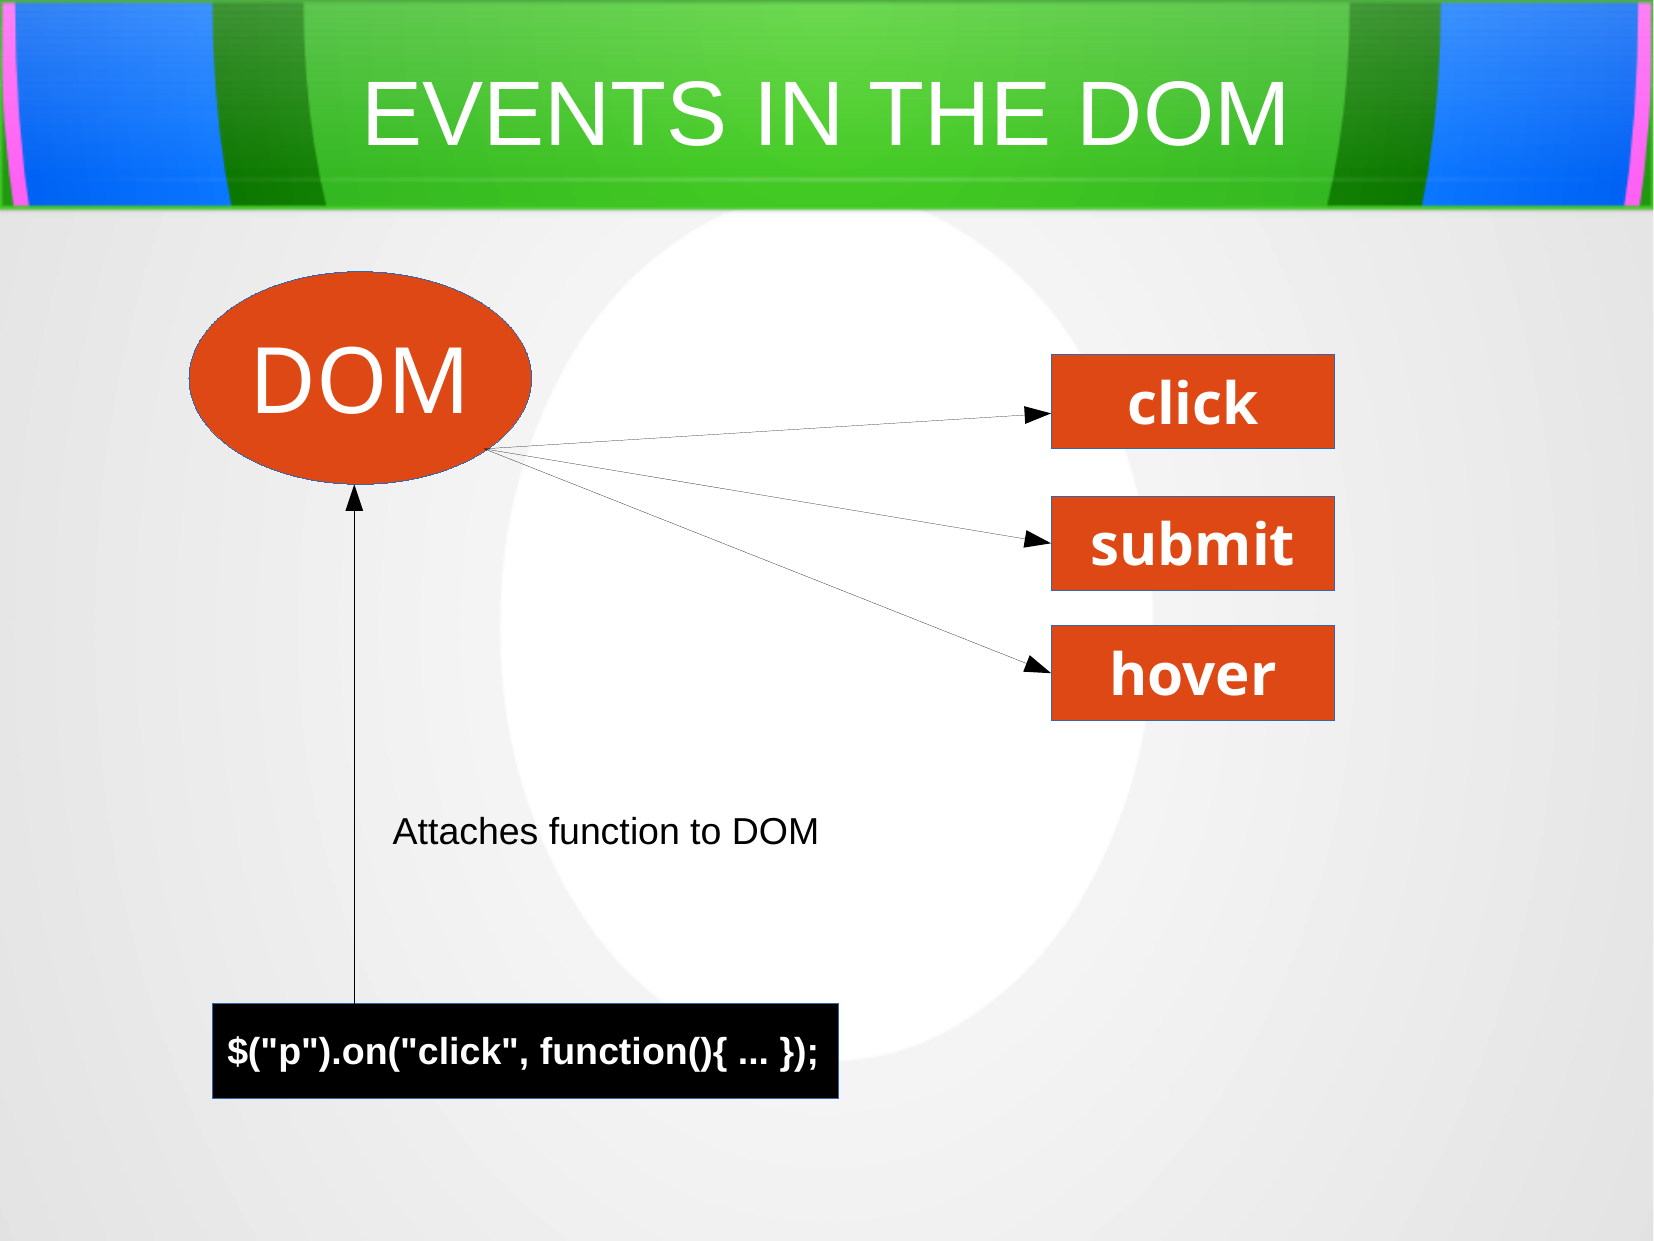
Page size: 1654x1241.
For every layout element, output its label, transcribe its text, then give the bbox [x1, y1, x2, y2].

text_box submit [1051, 496, 1335, 591]
picture [0, 0, 1654, 1241]
text_box Attaches function to DOM [377, 803, 846, 860]
title EVENTS IN THE DOM [82, 49, 1571, 179]
text_box click [1051, 354, 1335, 449]
text_box DOM [188, 271, 532, 485]
text_box hover [1051, 625, 1335, 721]
text_box $("p").on("click", function(){ ... }); [212, 1003, 839, 1099]
